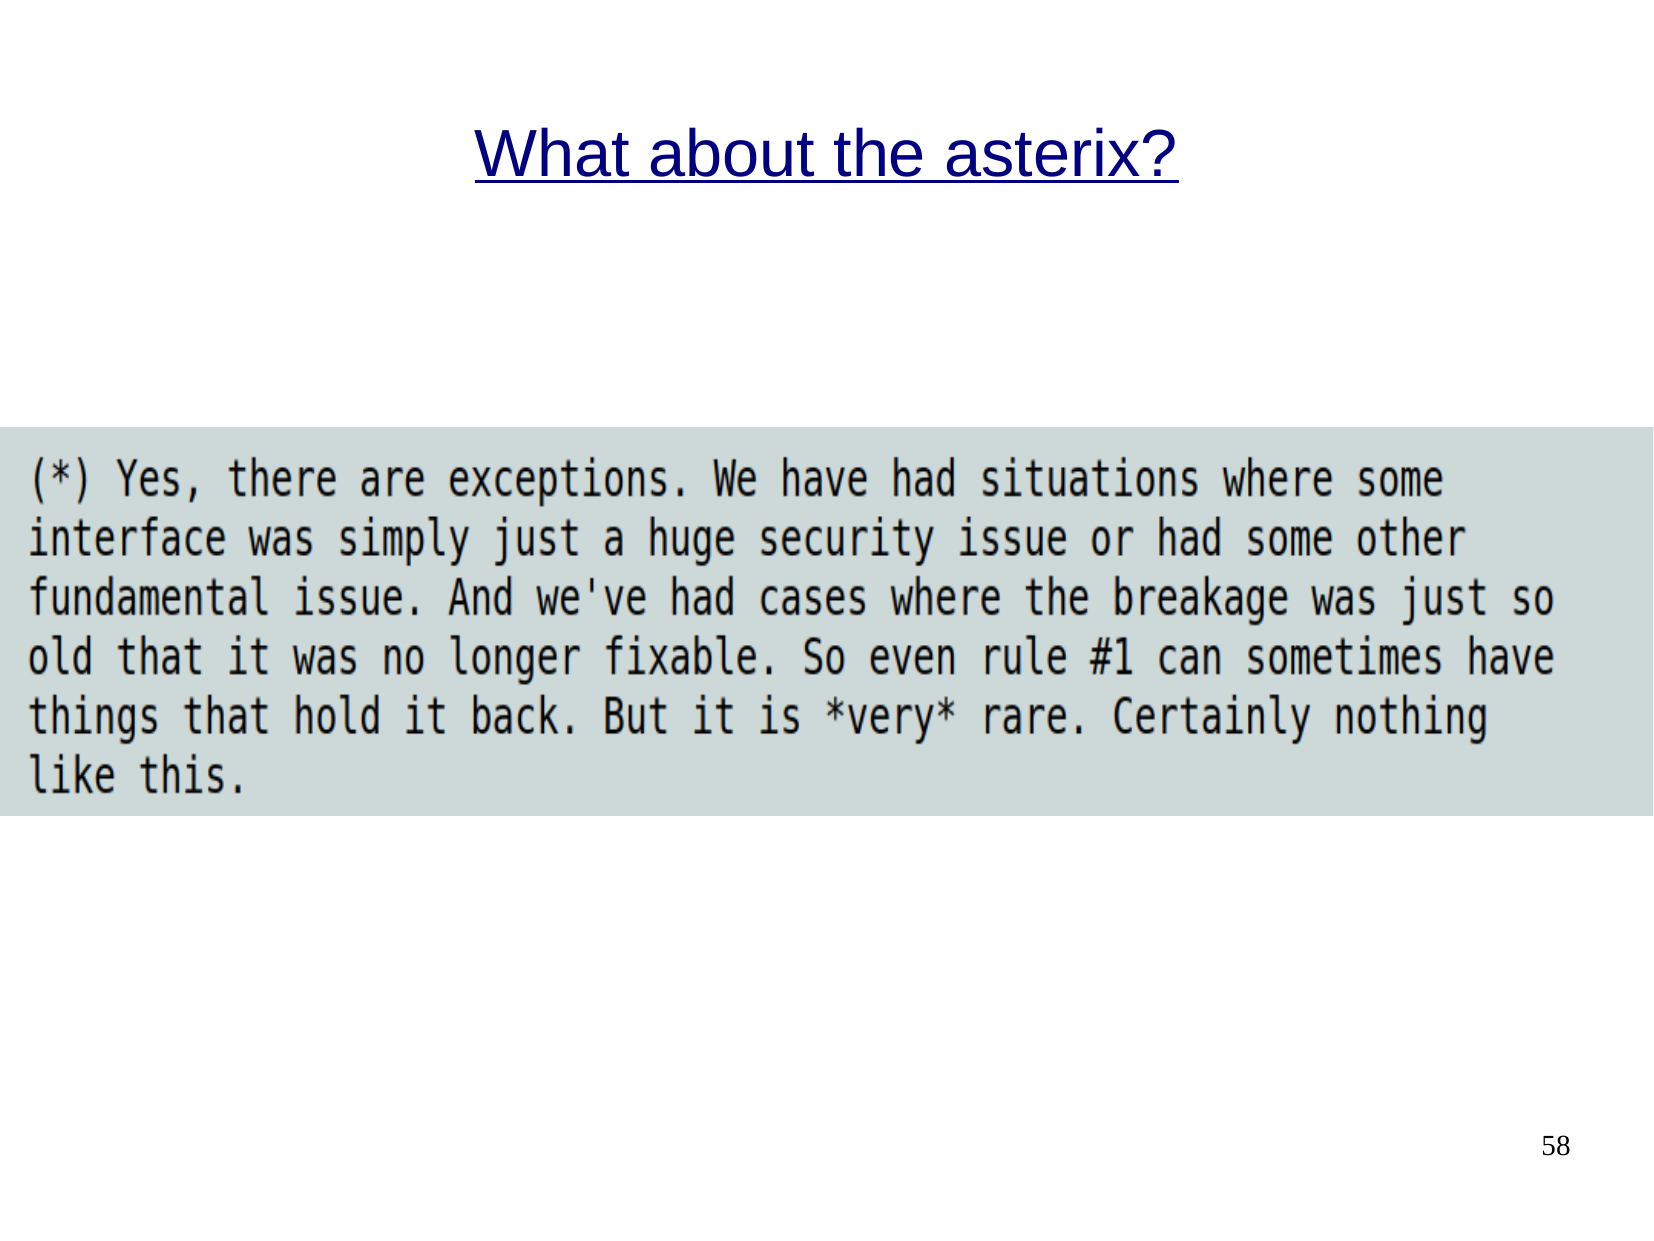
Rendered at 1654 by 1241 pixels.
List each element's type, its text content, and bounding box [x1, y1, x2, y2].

title What about the asterix? [82, 49, 1571, 257]
picture [0, 427, 1654, 816]
